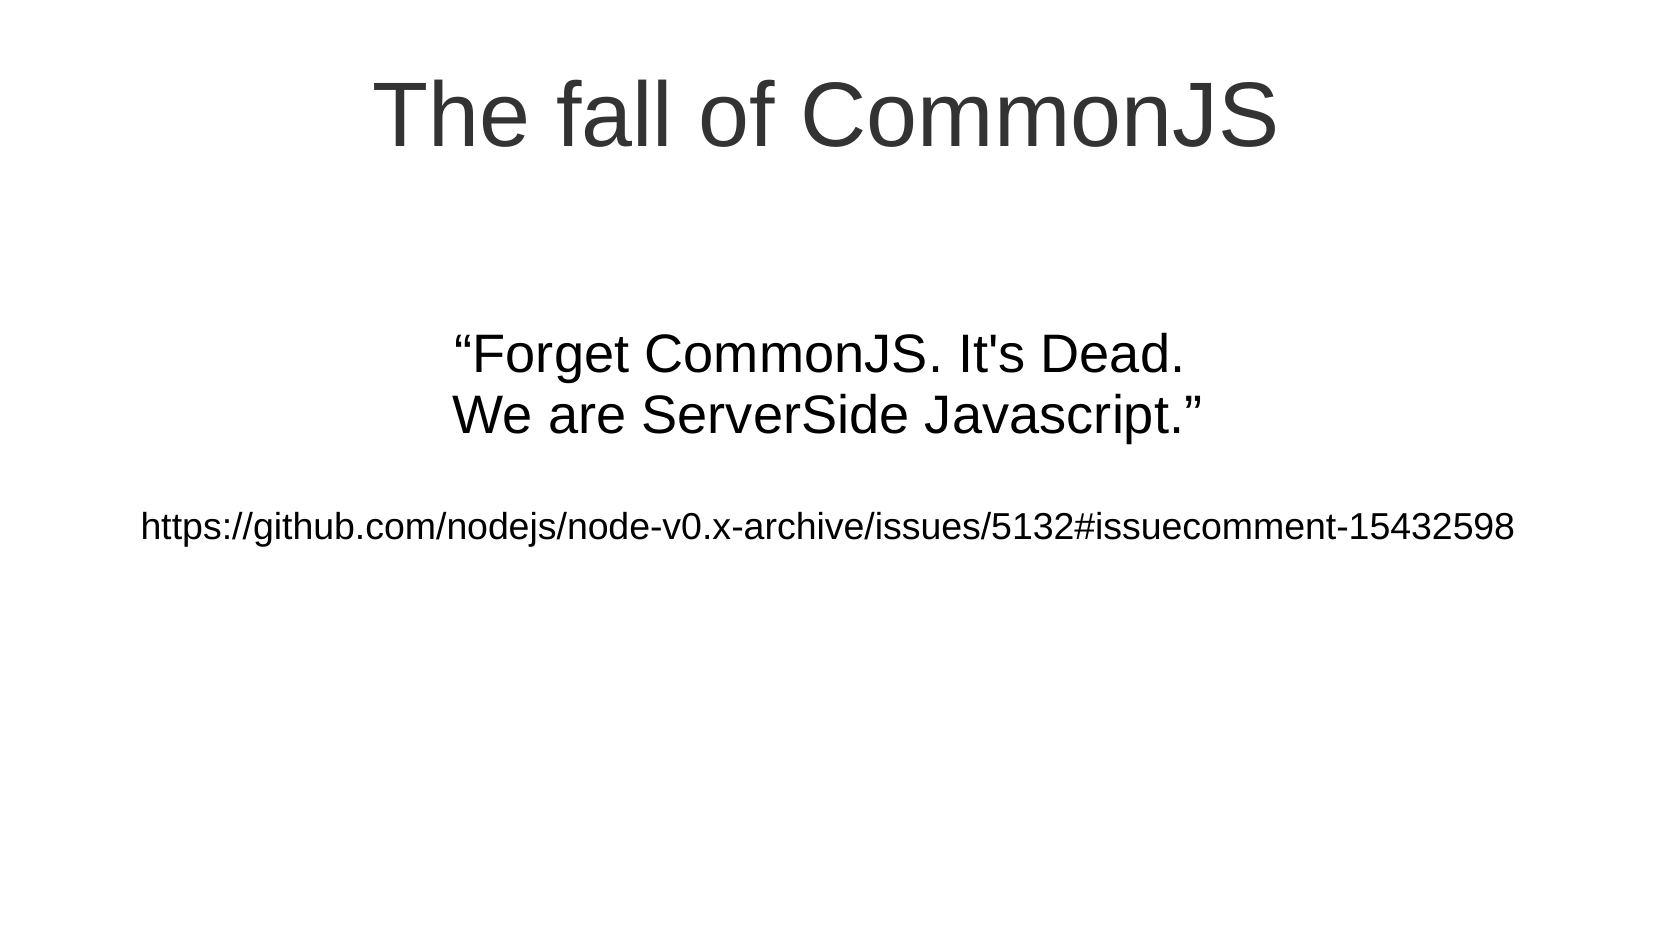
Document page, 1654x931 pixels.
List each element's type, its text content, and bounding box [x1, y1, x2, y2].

text_box “Forget CommonJS. It's Dead. We are ServerSide Javascript.” https://github.com/nodejs/node-v0.x-archive/issues/5132#issuecomment-15432598 [125, 316, 1531, 556]
title The fall of CommonJS [82, 37, 1571, 193]
